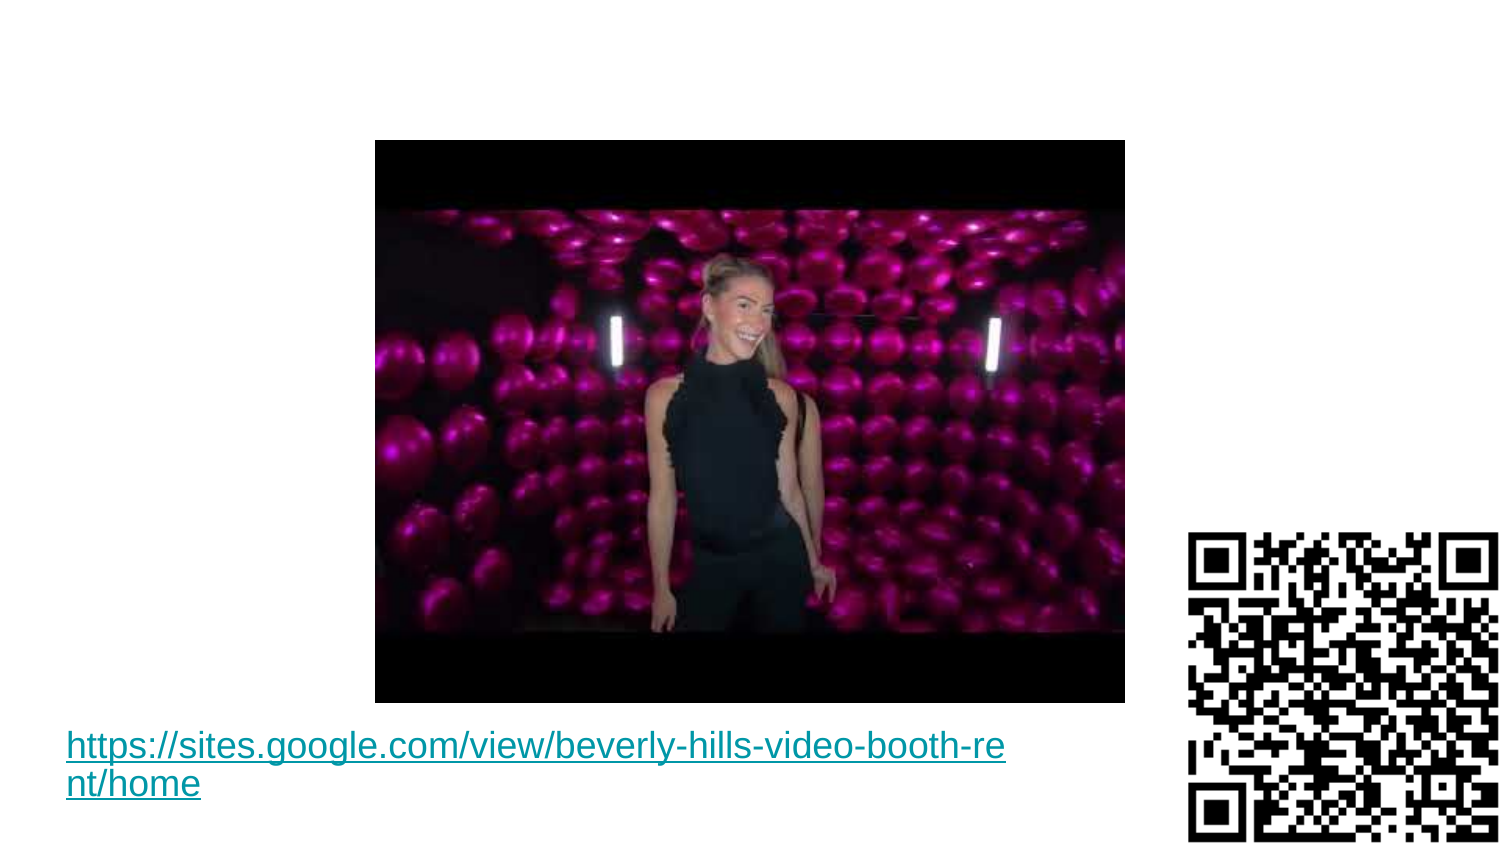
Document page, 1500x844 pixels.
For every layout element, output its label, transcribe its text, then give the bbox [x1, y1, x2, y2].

list https://sites.google.com/view/beverly-hills-video-booth-rent/home [51, 694, 1036, 794]
picture [375, 140, 1125, 704]
picture [1187, 531, 1500, 844]
